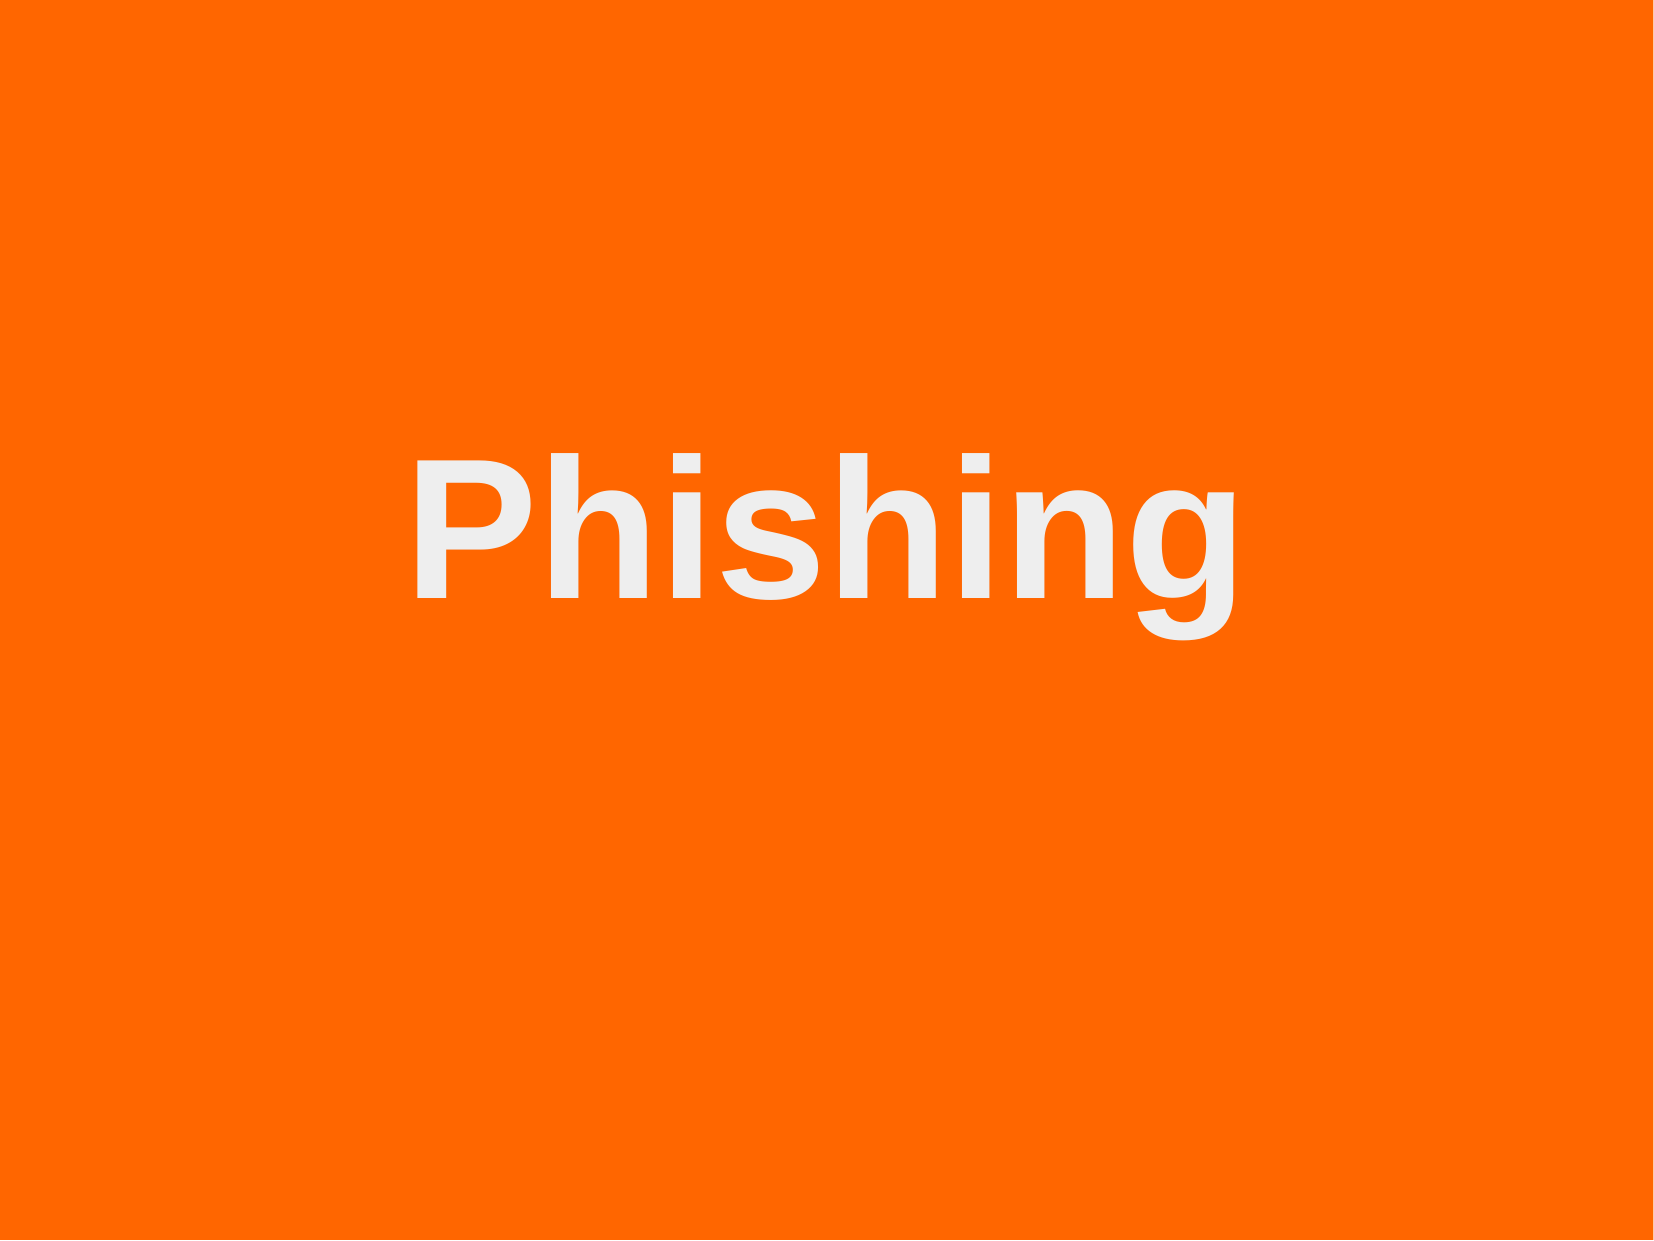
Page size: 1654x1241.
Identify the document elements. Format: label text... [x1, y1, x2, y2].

subtitle Phishing [82, 49, 1571, 1010]
